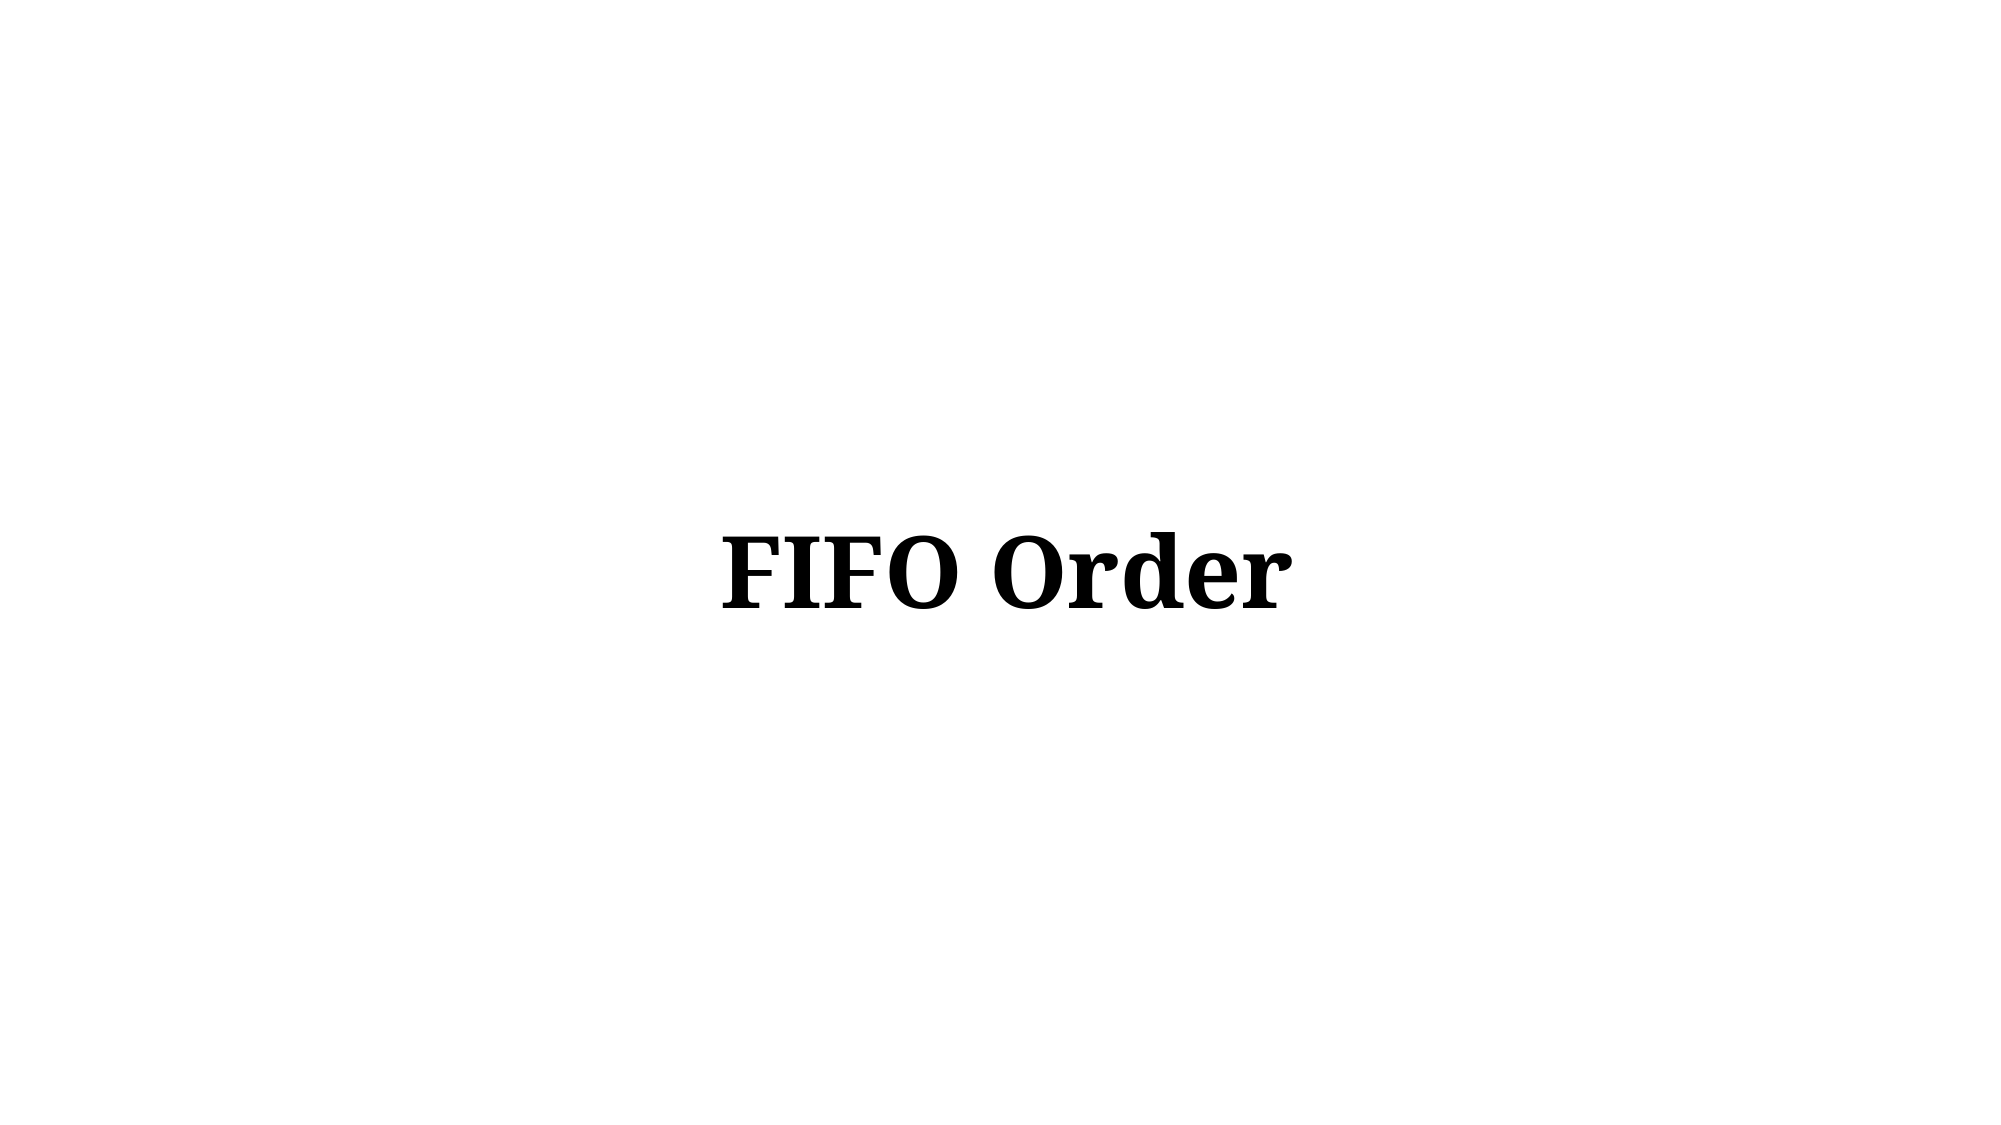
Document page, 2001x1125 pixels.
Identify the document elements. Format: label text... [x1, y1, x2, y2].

title FIFO Order [182, 444, 1833, 709]
